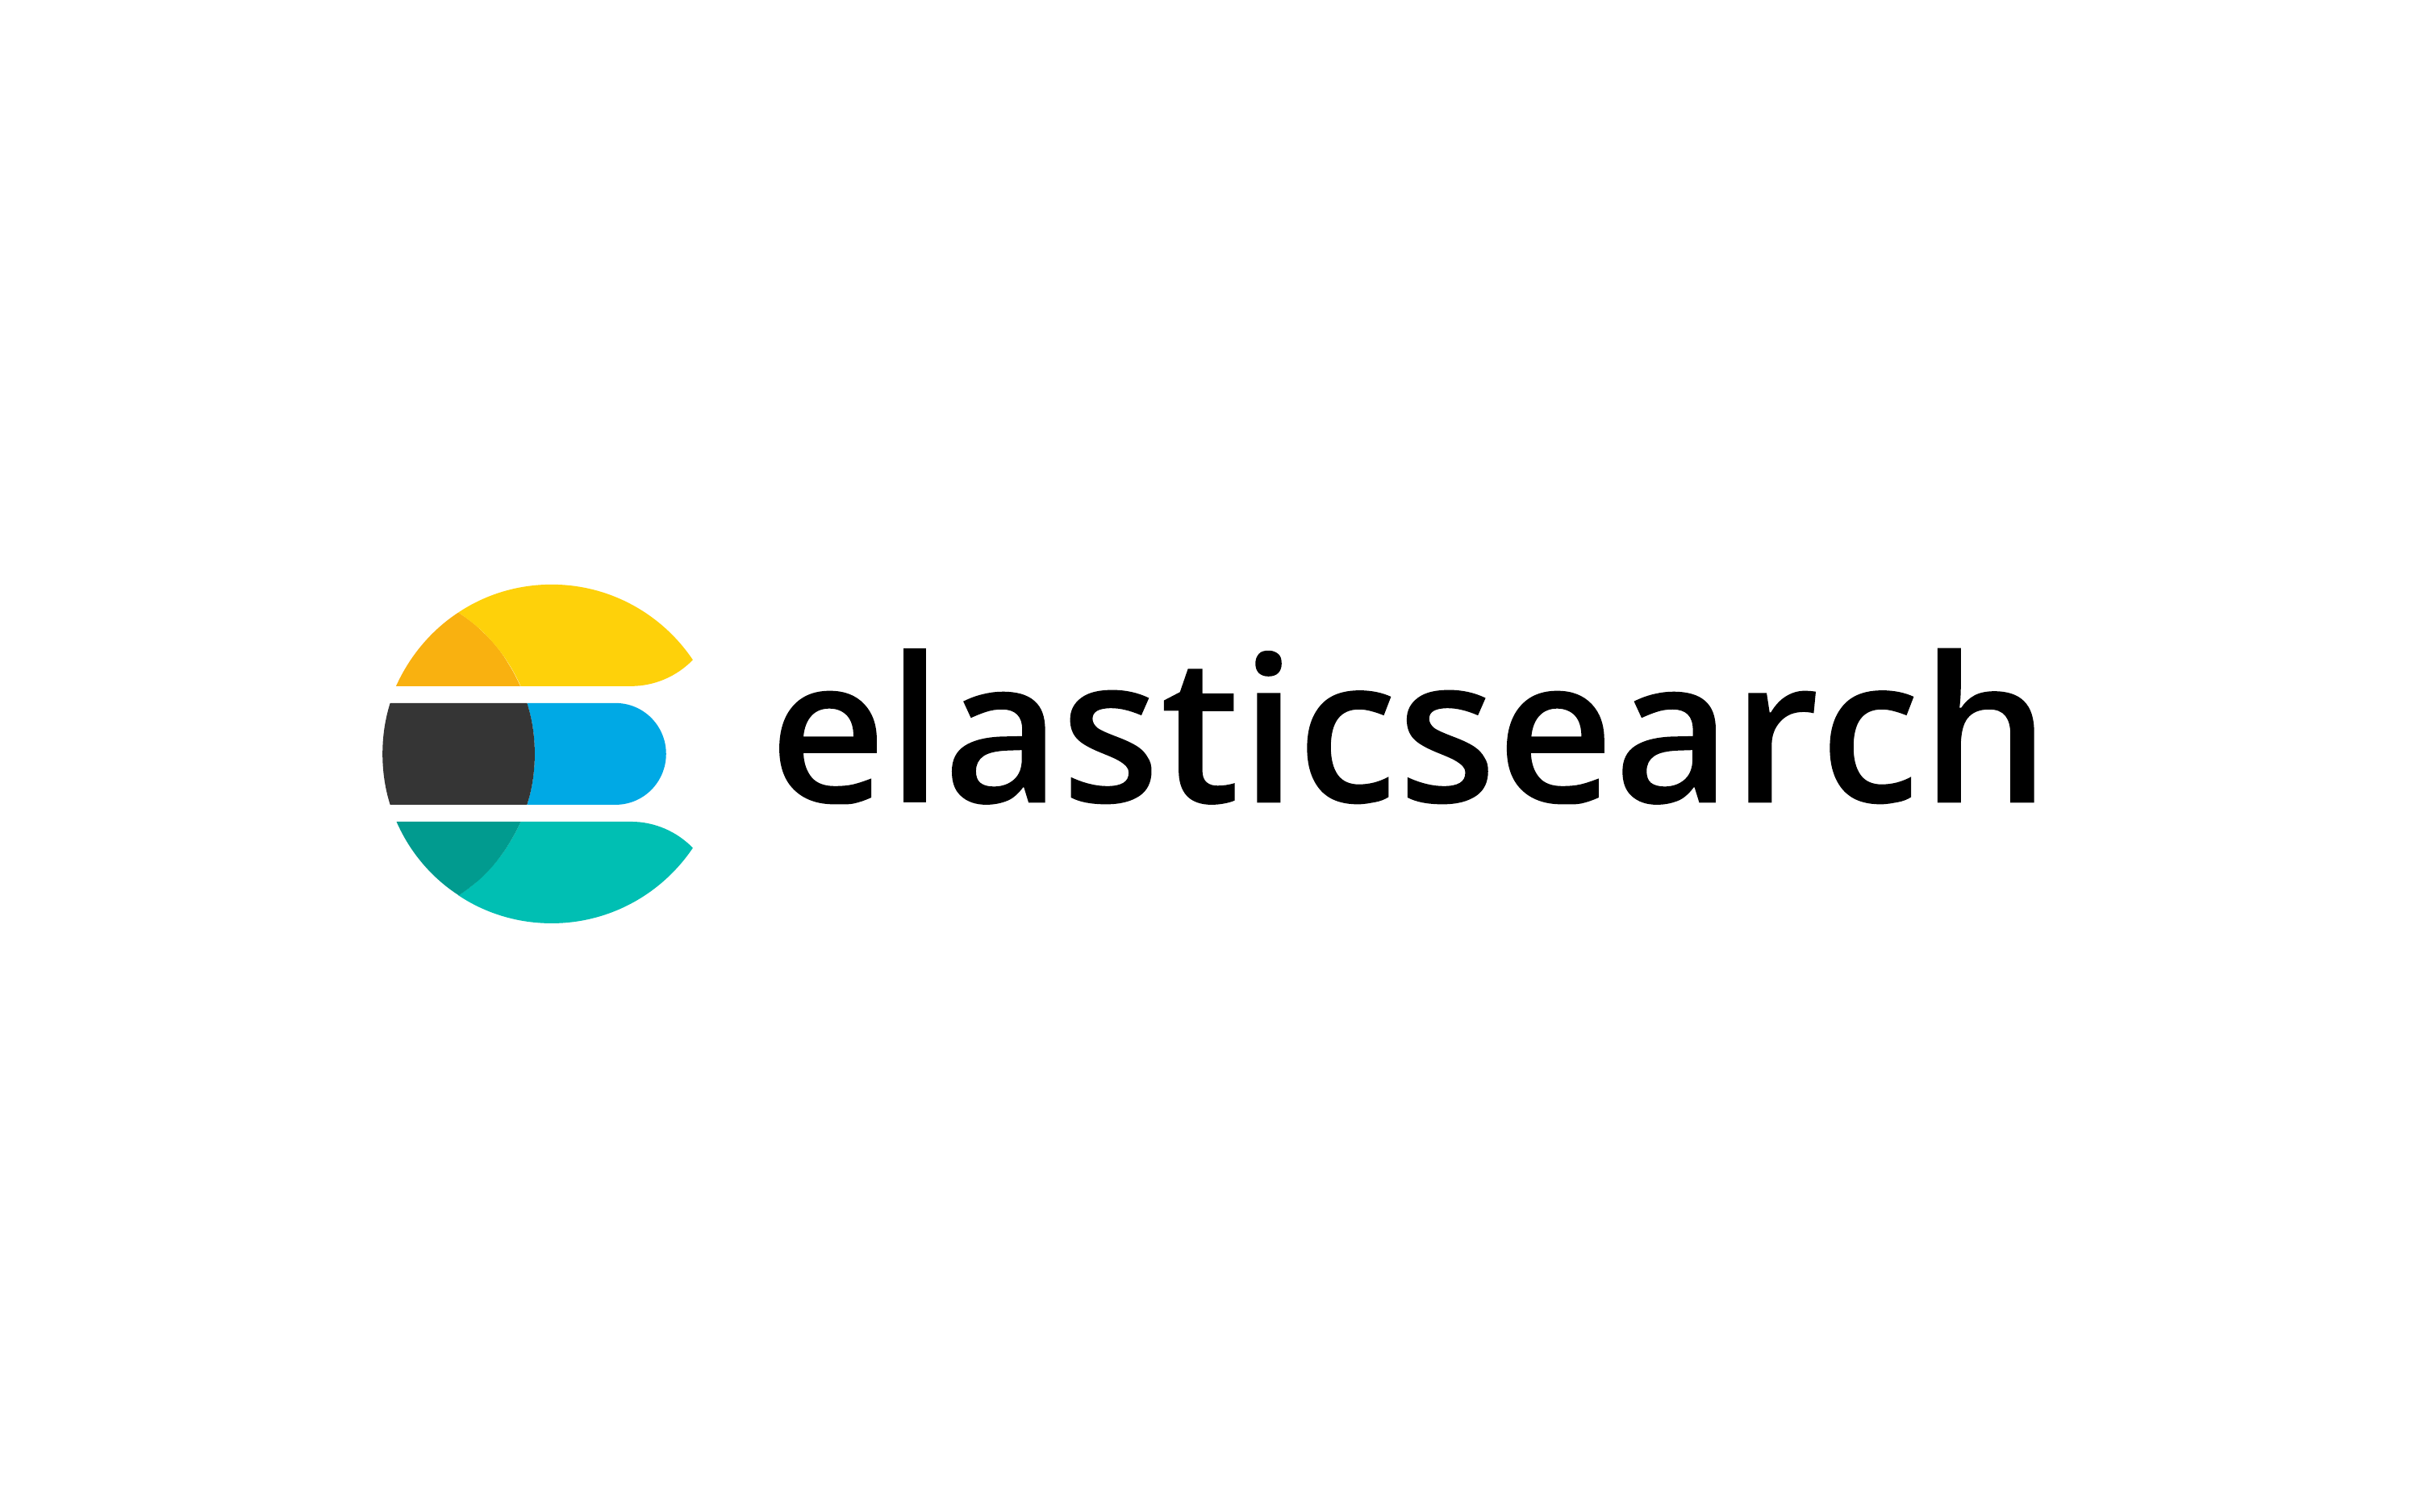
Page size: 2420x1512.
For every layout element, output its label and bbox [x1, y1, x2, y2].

picture [339, 563, 2082, 949]
